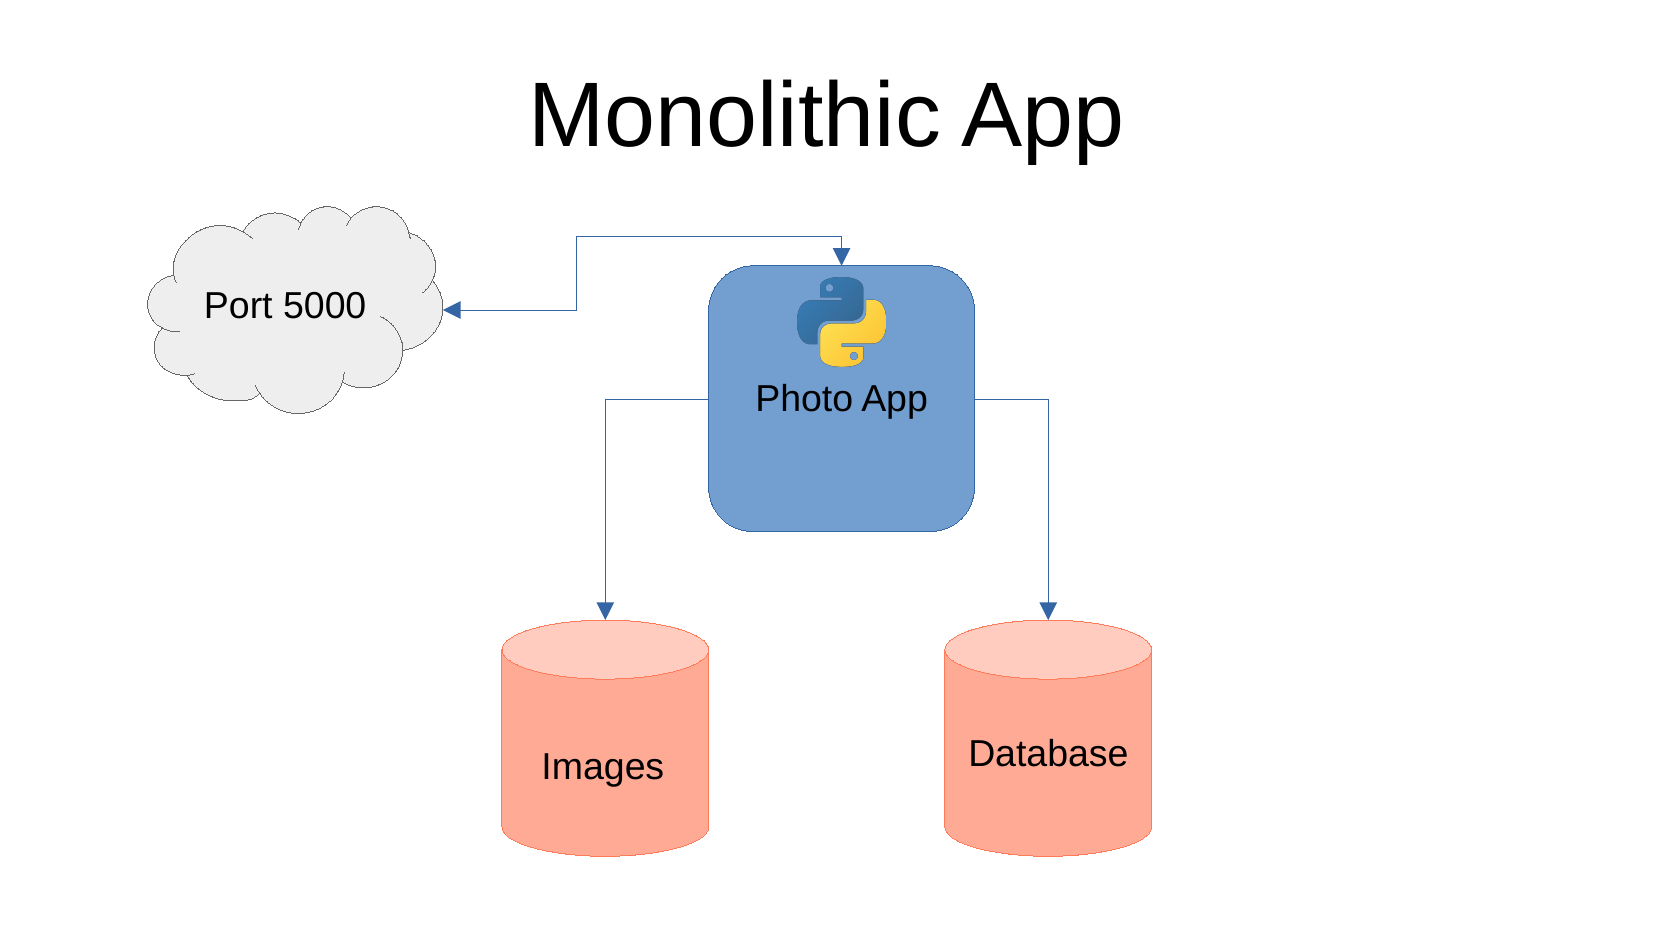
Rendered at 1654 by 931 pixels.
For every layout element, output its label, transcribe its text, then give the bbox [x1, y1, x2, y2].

text_box Photo App [708, 265, 975, 532]
text_box [501, 650, 709, 857]
text_box Port 5000 [147, 206, 443, 414]
title Monolithic App [82, 37, 1571, 193]
text_box Database [944, 651, 1152, 857]
picture [797, 277, 886, 367]
text_box Images [526, 738, 680, 796]
